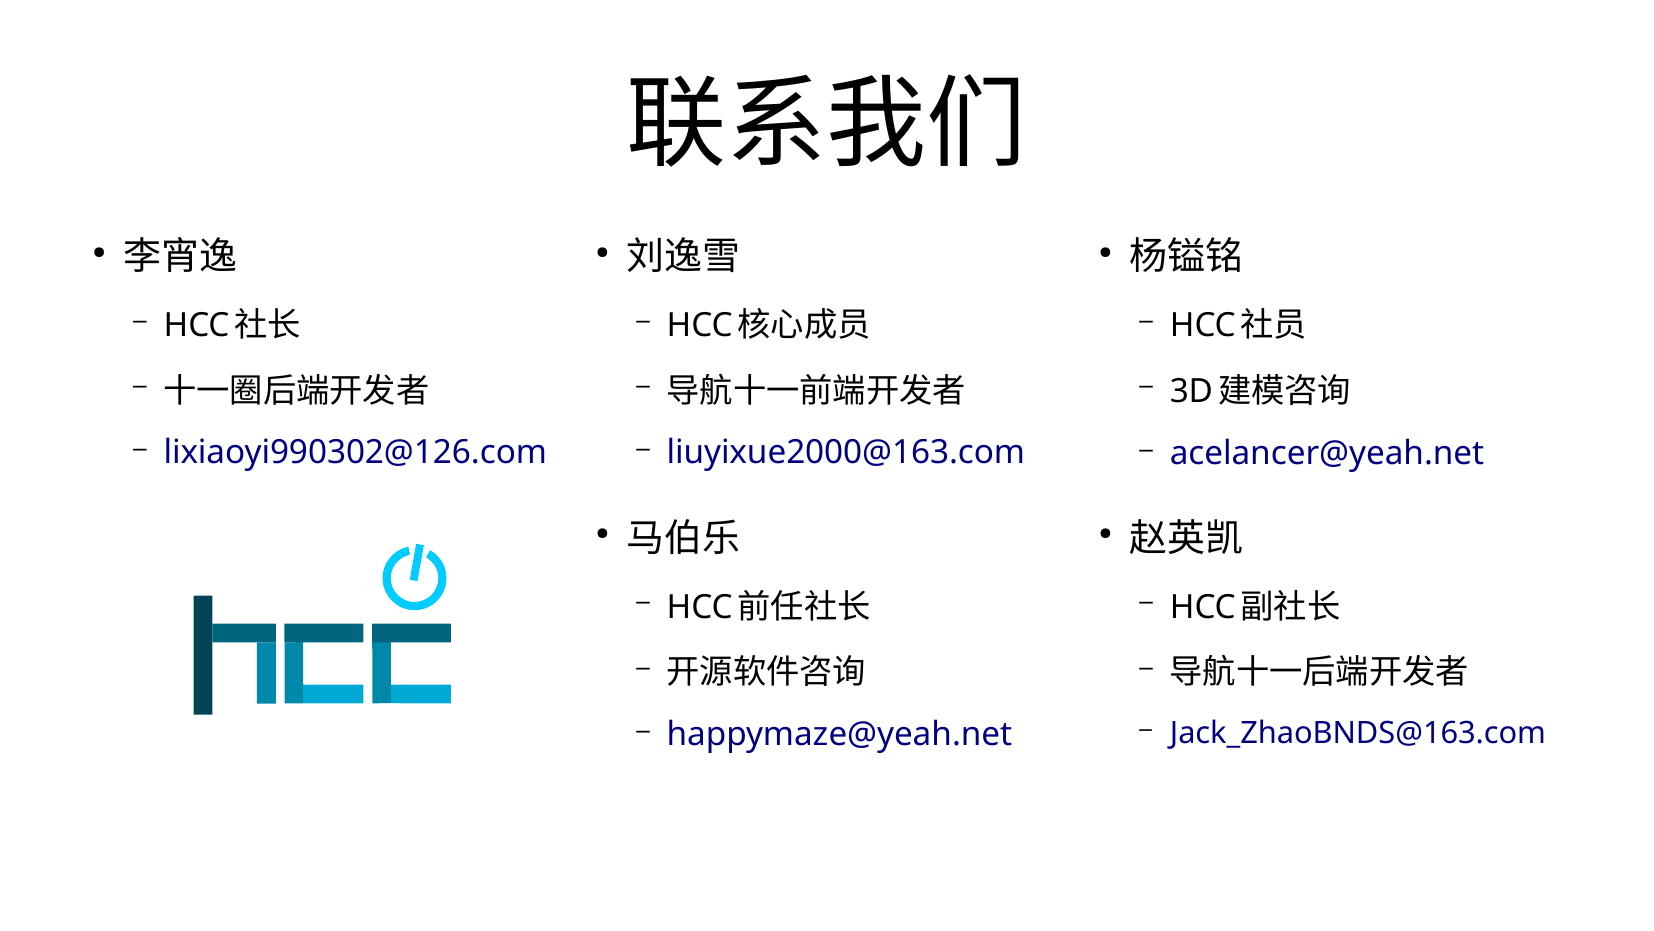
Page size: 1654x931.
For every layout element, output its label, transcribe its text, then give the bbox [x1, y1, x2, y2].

list 刘逸雪 HCC核心成员 导航十一前端开发者 liuyixue2000@163.com [585, 217, 1065, 475]
list 李宵逸 HCC社长 十一圈后端开发者 lixiaoyi990302@126.com [82, 217, 562, 475]
list 赵英凯 HCC副社长 导航十一后端开发者 Jack_ZhaoBNDS@163.com [82, 499, 562, 757]
title 联系我们 [82, 37, 1571, 193]
list 杨镒铭 HCC社员 3D建模咨询 acelancer@yeah.net [1088, 217, 1569, 475]
picture [1199, 499, 1458, 757]
list 马伯乐 HCC前任社长 开源软件咨询 happymaze@yeah.net [585, 499, 1065, 757]
